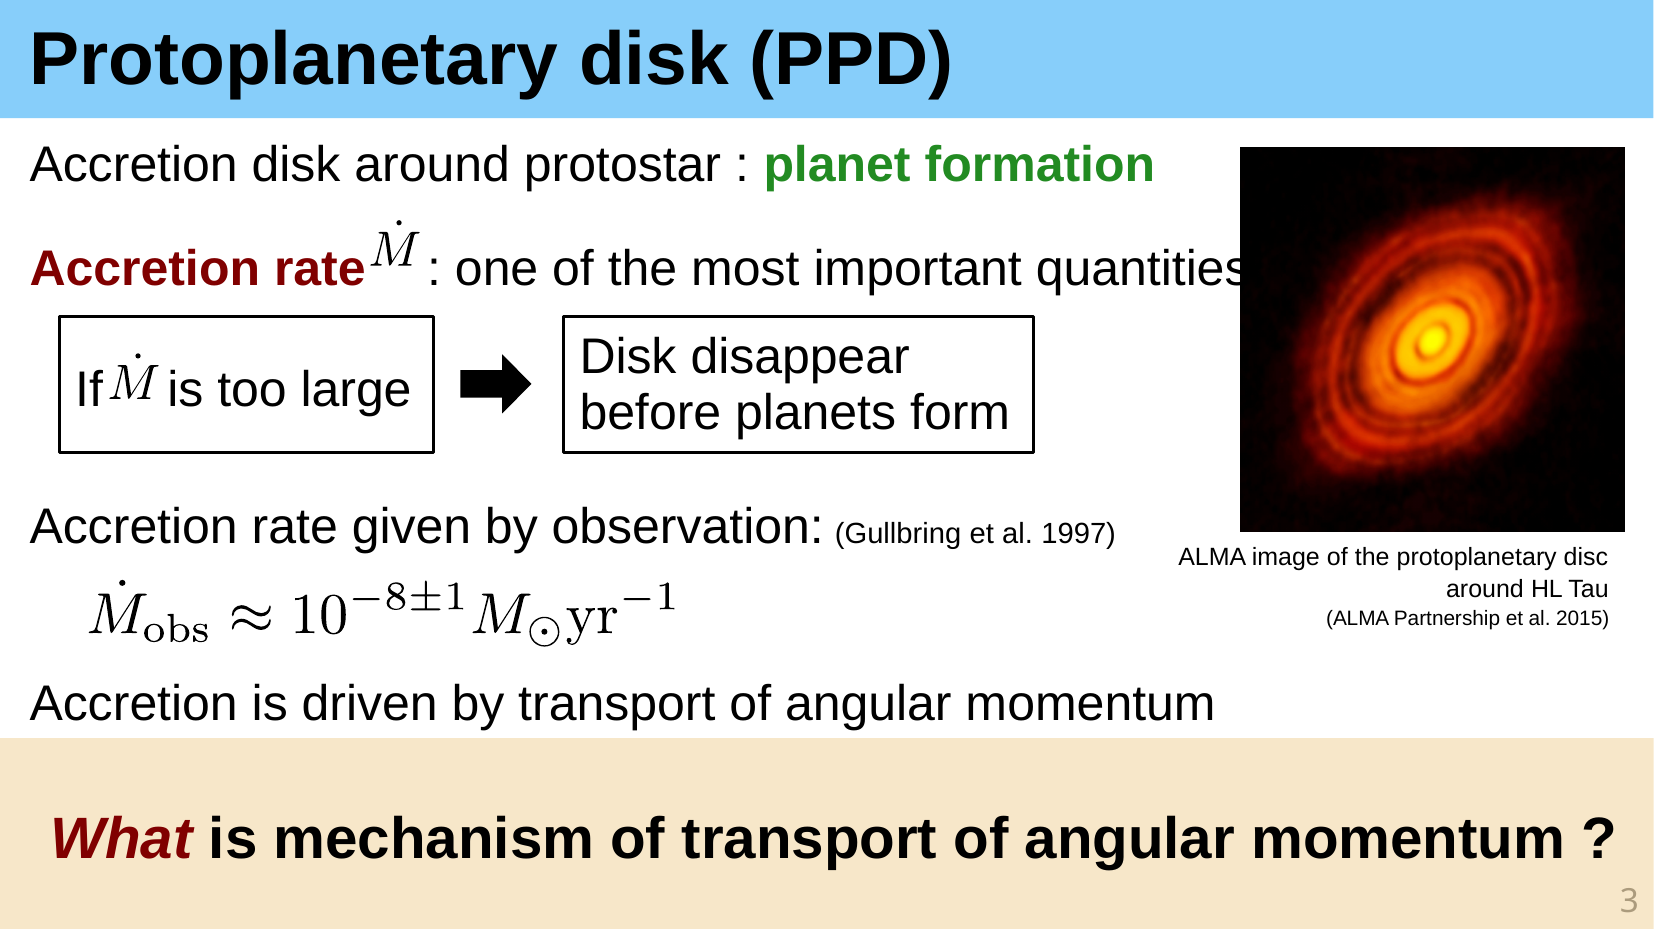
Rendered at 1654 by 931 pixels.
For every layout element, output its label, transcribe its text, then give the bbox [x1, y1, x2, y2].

text_box What is mechanism of transport of angular momentum ? [0, 738, 1654, 929]
text_box Accretion is driven by transport of angular momentum [0, 667, 1241, 738]
title Protoplanetary disk (PPD) [0, 0, 1654, 119]
text_box [88, 579, 675, 647]
text_box Accretion rate given by observation: (Gullbring et al. 1997) [0, 482, 1131, 562]
picture [1240, 147, 1625, 531]
text_box [460, 354, 532, 414]
text_box Disk disappear before planets form [563, 316, 1034, 453]
text_box Accretion disk around protostar : planet formation Accretion rate : one of the most important quantities [0, 118, 1268, 284]
text_box ALMA image of the protoplanetary disc around HL Tau (ALMA Partnership et al. 2015) [1033, 531, 1625, 638]
text_box [370, 220, 420, 266]
text_box If is too large [59, 316, 434, 453]
text_box [109, 353, 159, 399]
